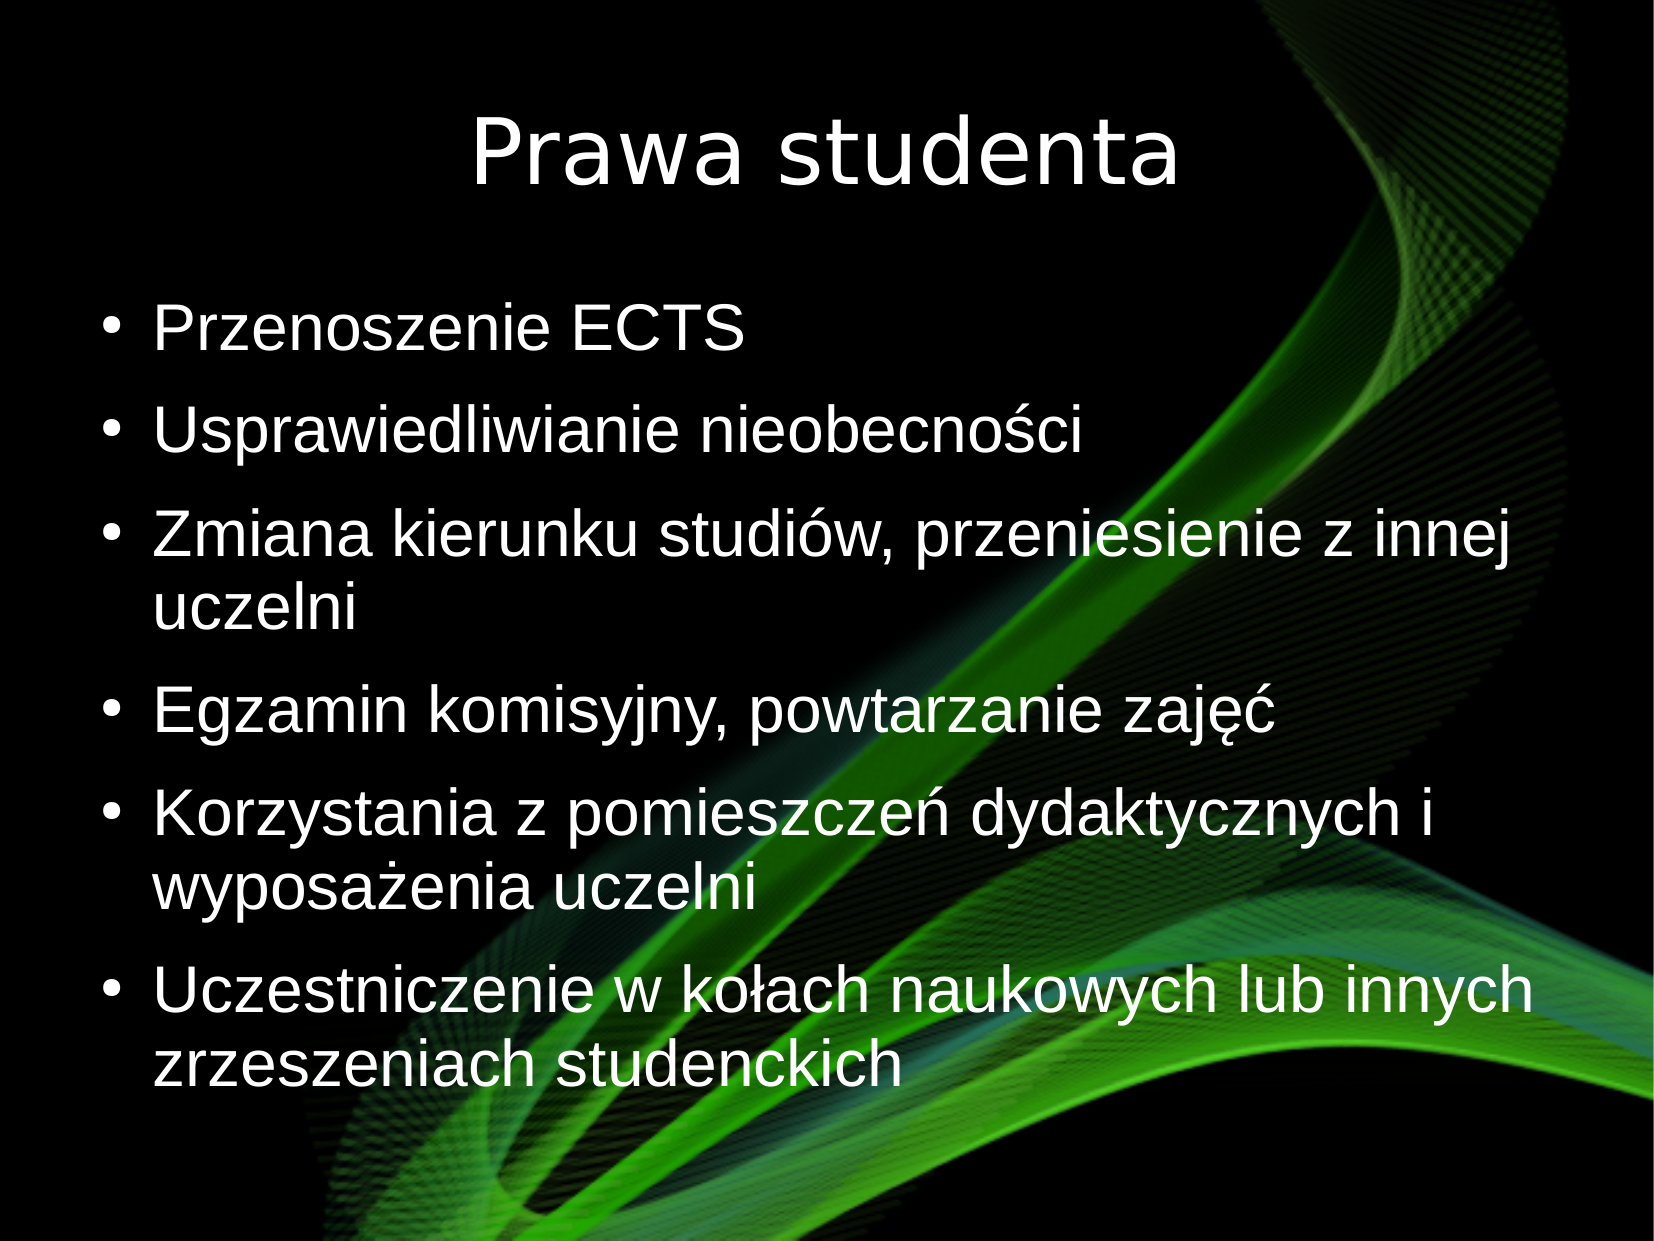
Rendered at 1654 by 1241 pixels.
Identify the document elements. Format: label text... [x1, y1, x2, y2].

title Prawa studenta [82, 49, 1571, 257]
picture [0, 0, 1654, 1241]
list Przenoszenie ECTS Usprawiedliwianie nieobecności Zmiana kierunku studiów, przeniesienie z innej uczelni Egzamin komisyjny, powtarzanie zajęć Korzystania z pomieszczeń dydaktycznych i wyposażenia uczelni Uczestniczenie w kołach naukowych lub innych zrzeszeniach studenckich [82, 290, 1571, 1109]
